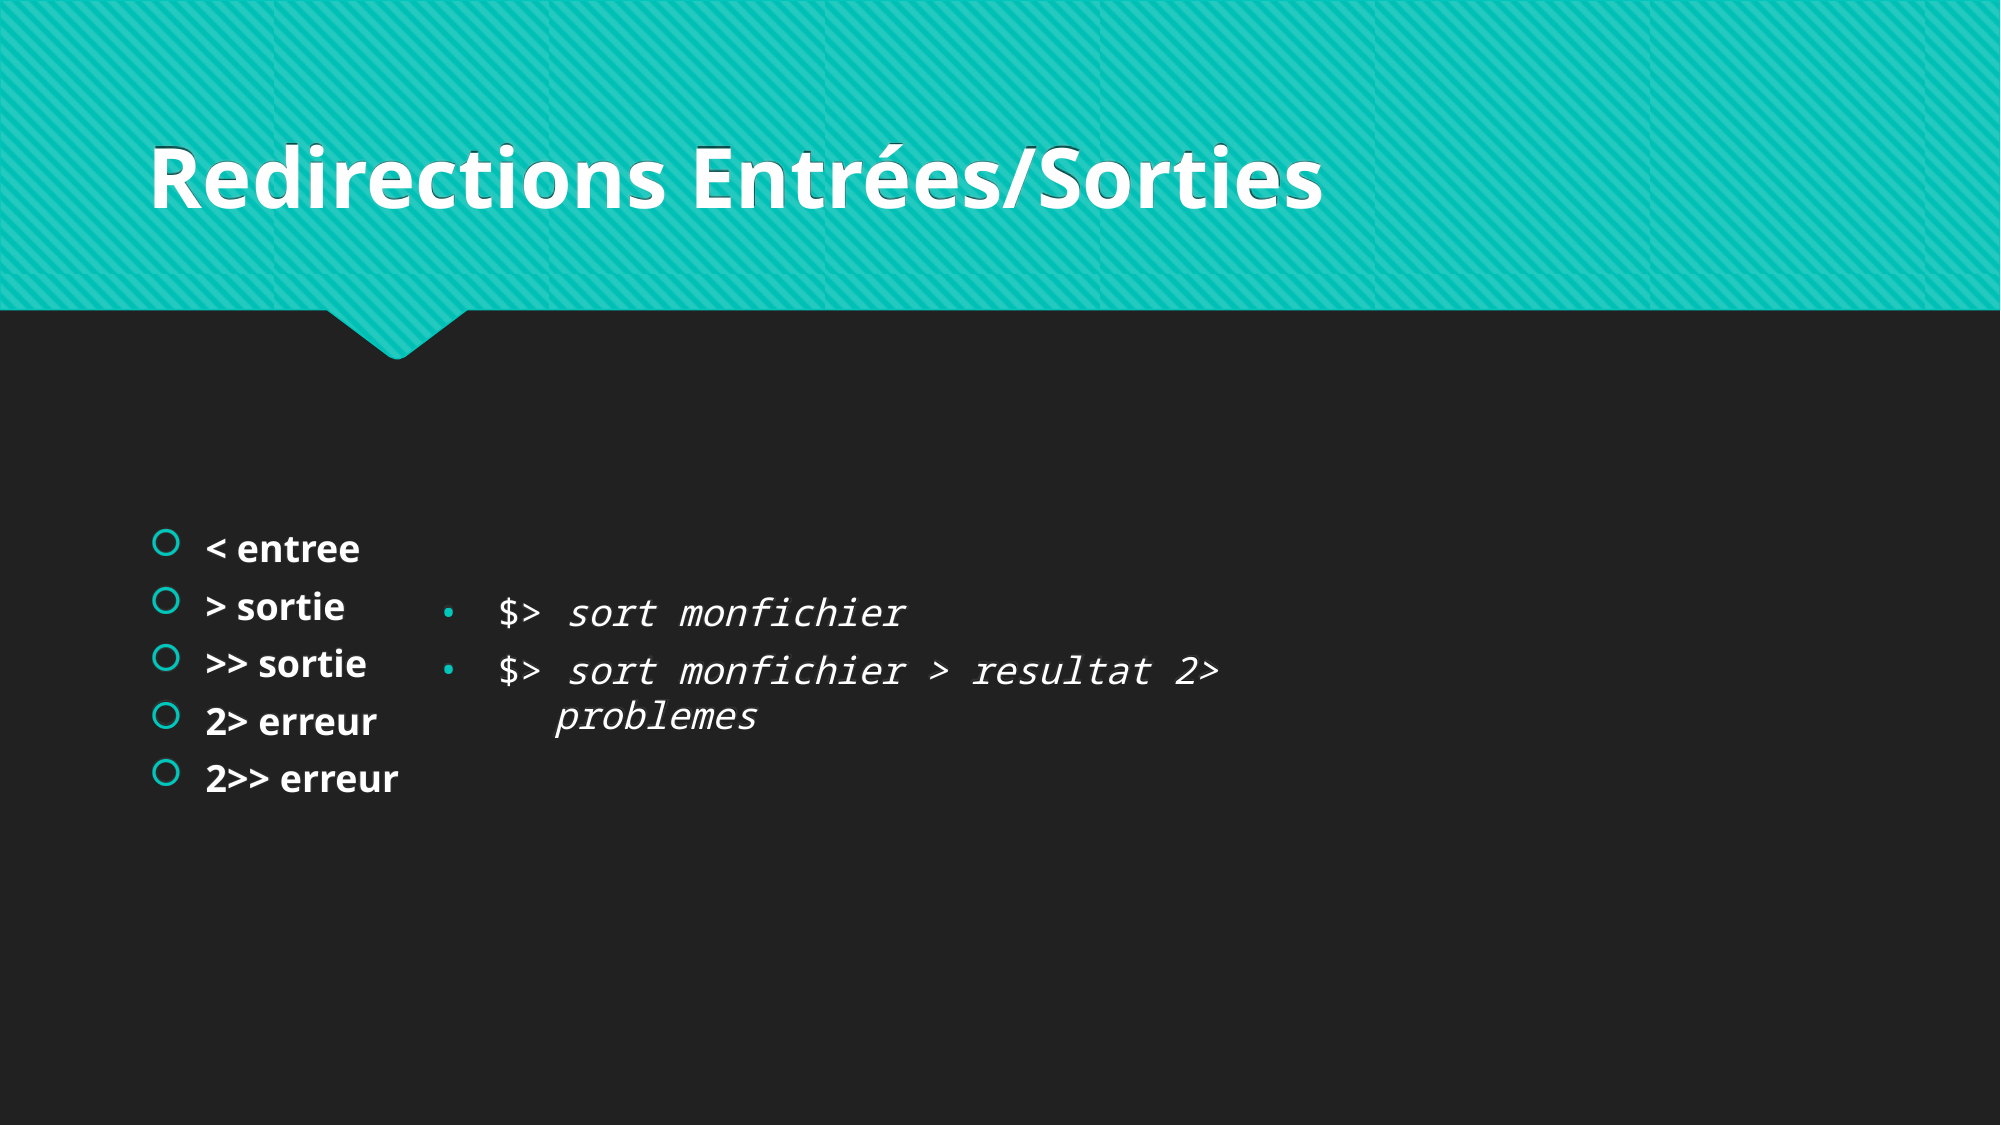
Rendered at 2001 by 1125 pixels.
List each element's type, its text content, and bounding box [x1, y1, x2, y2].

title Redirections Entrées/Sorties [132, 73, 1868, 233]
list < entree > sortie >> sortie 2> erreur 2>> erreur [134, 364, 426, 962]
text_box $> sort monfichier​ $> sort monfichier > resultat 2> problemes [426, 364, 1458, 962]
